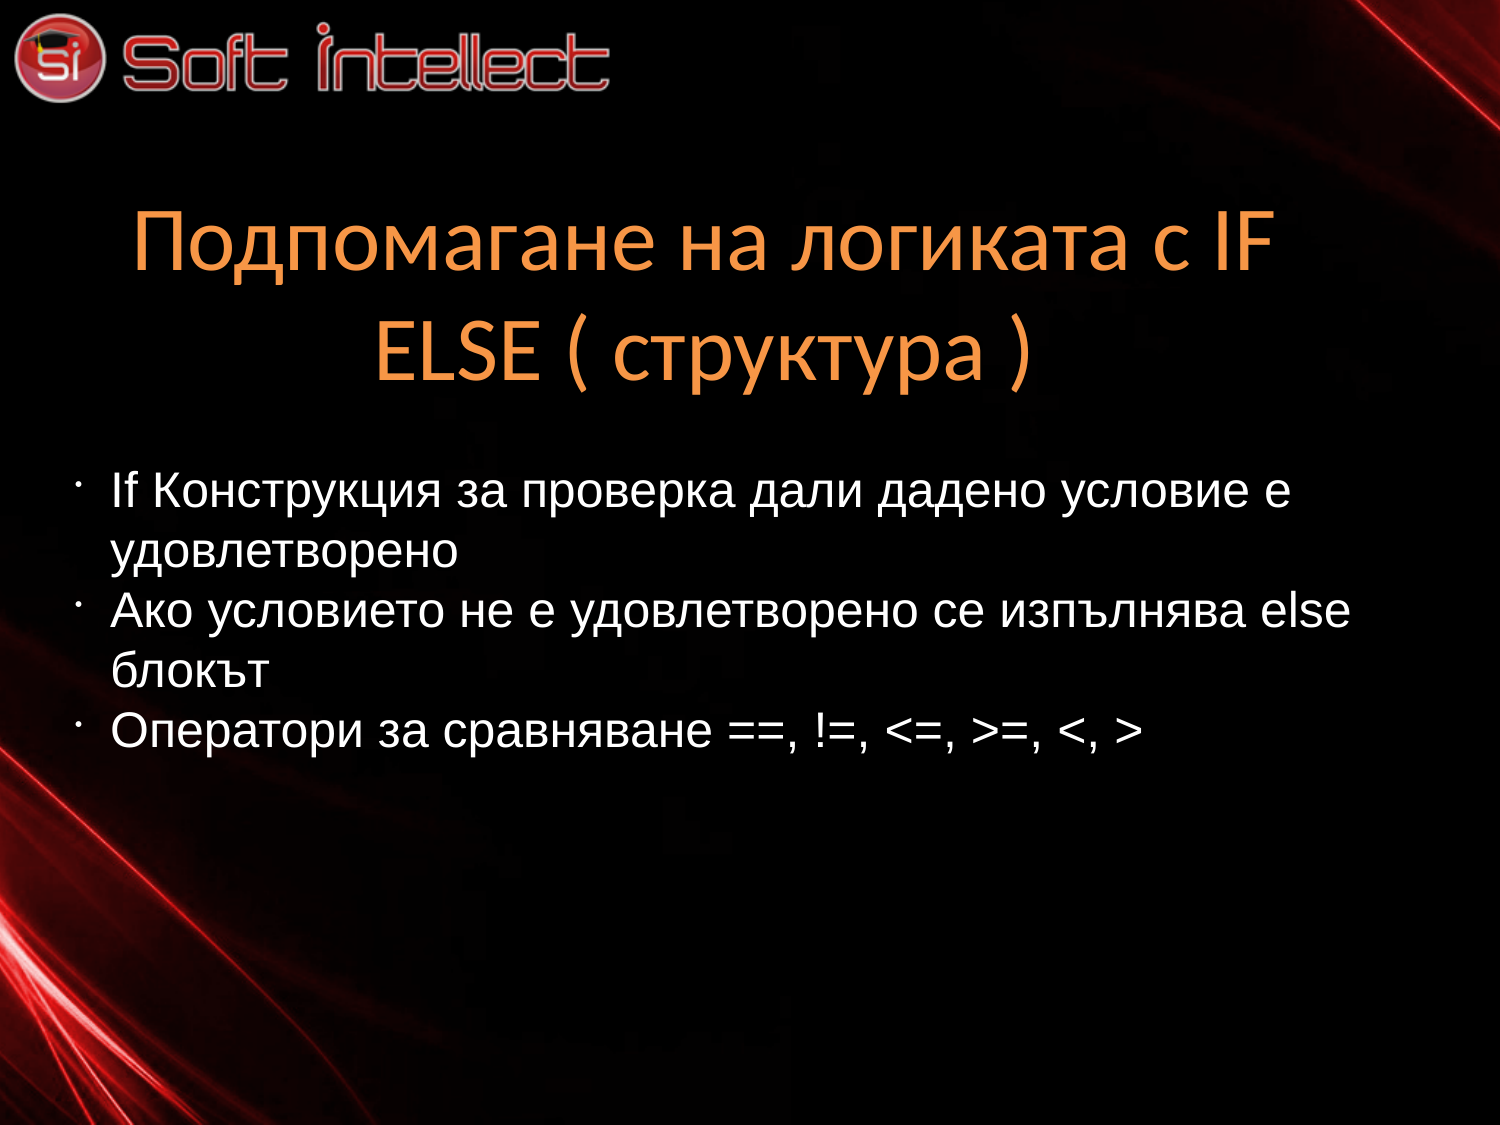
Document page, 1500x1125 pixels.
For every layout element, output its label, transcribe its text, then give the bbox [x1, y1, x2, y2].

text_box If Конструкция за проверка дали дадено условие е удовлетворено Ако условието не е удовлетворено се изпълнява else блокът Оператори за сравняване ==, !=, <=, >=, <, > [60, 450, 1410, 780]
text_box Подпомагане на логиката с IF ELSE ( структура ) [29, 195, 1380, 383]
picture [0, 0, 1500, 1125]
